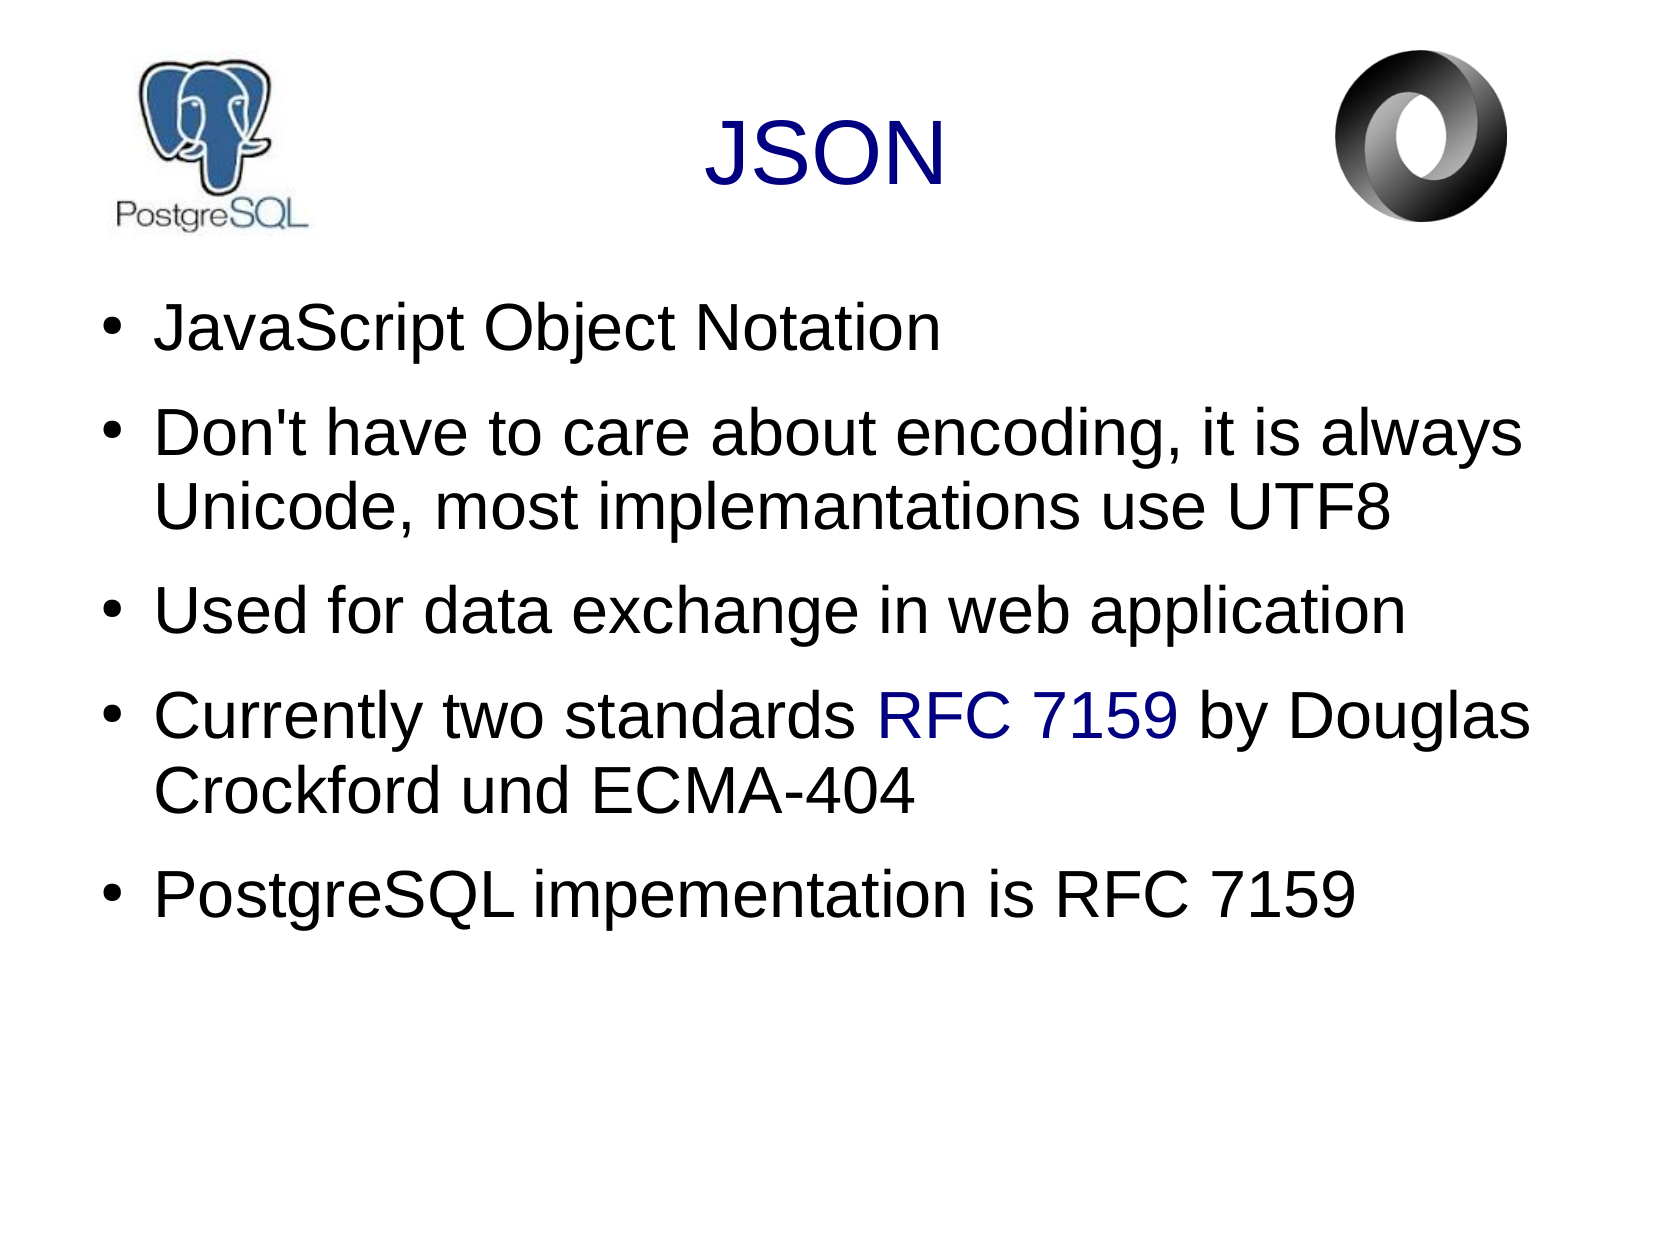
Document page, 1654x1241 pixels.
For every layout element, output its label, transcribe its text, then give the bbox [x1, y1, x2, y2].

list JavaScript Object Notation Don't have to care about encoding, it is always Unicode, most implemantations use UTF8 Used for data exchange in web application Currently two standards RFC 7159 by Douglas Crockford und ECMA-404 PostgreSQL impementation is RFC 7159 [82, 290, 1538, 1010]
title JSON [82, 49, 1571, 257]
picture [58, 50, 356, 237]
picture [1335, 50, 1507, 222]
